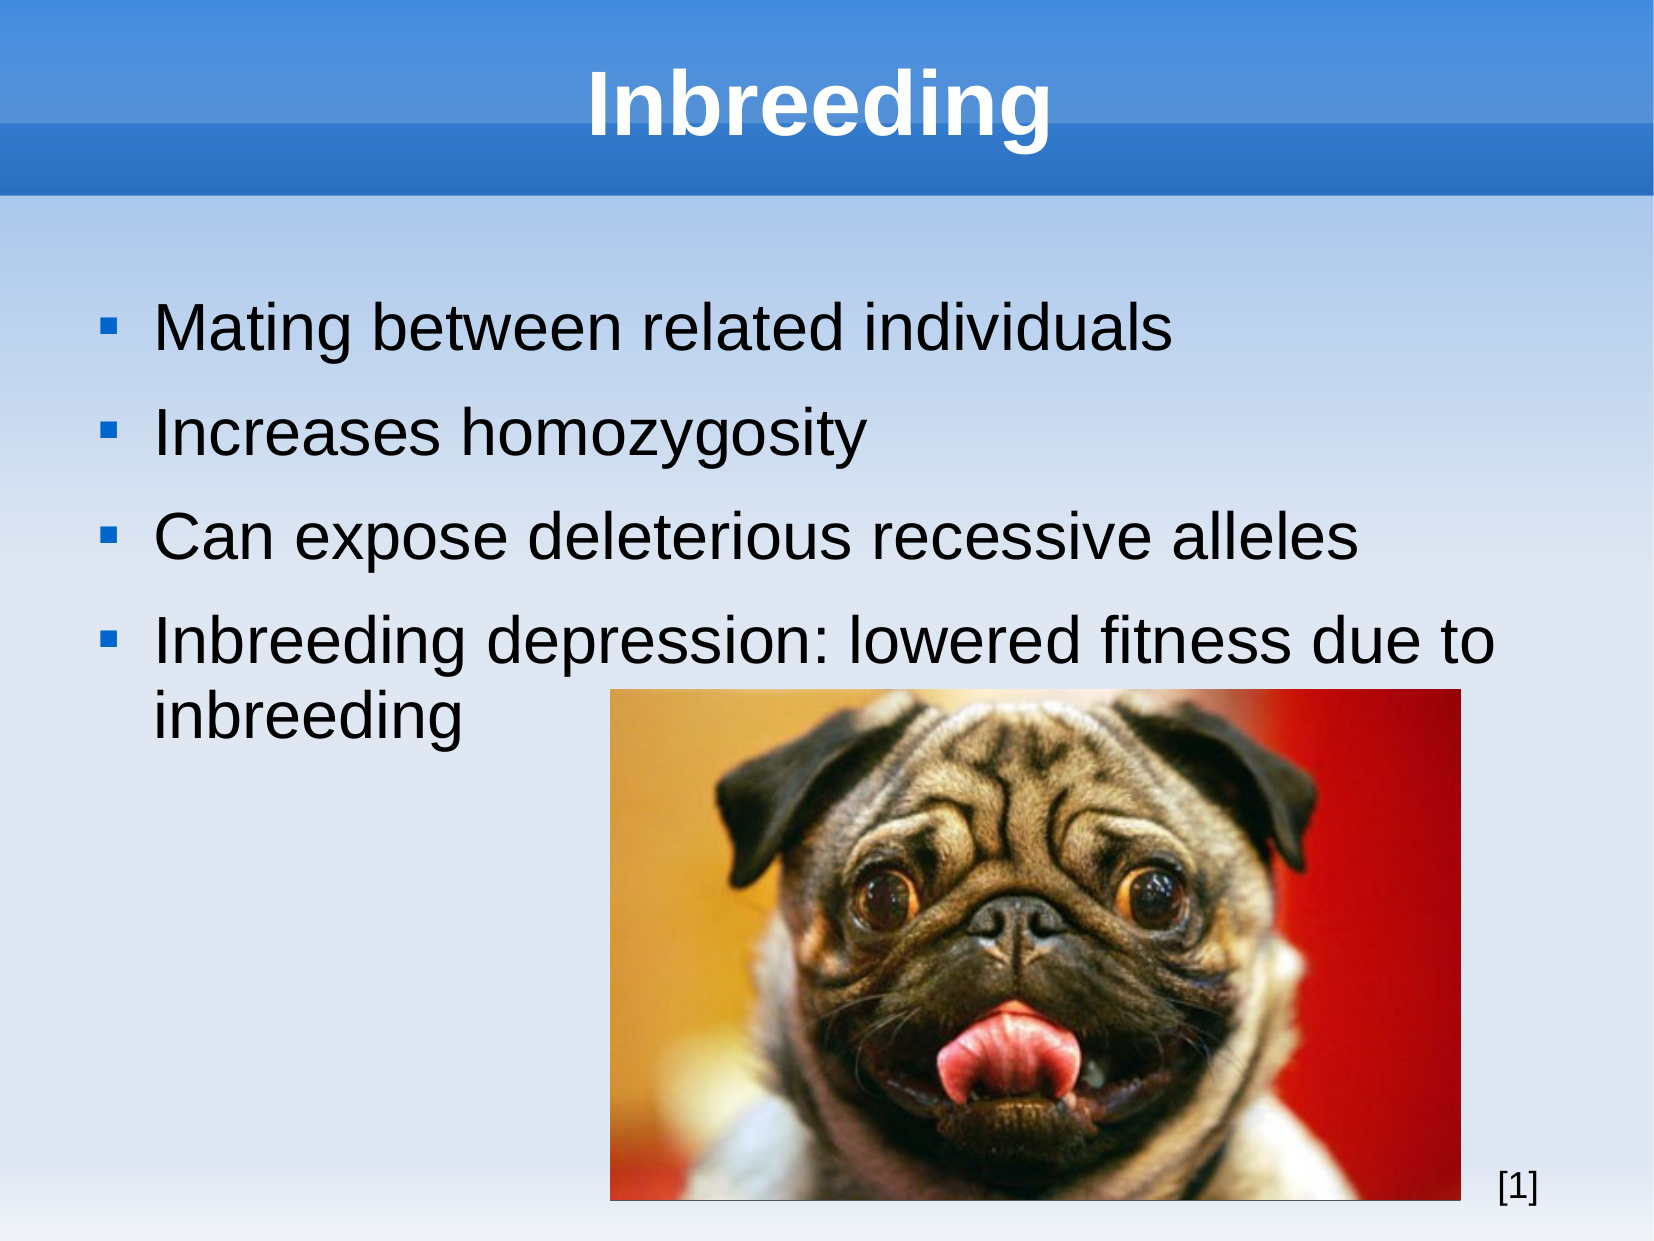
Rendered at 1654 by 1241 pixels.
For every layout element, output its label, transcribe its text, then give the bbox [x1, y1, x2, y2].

list [1] [1497, 1162, 1573, 1241]
list Mating between related individuals Increases homozygosity Can expose deleterious recessive alleles Inbreeding depression: lowered fitness due to inbreeding [82, 290, 1571, 1094]
picture [0, 0, 1654, 1241]
title Inbreeding [76, 0, 1565, 208]
